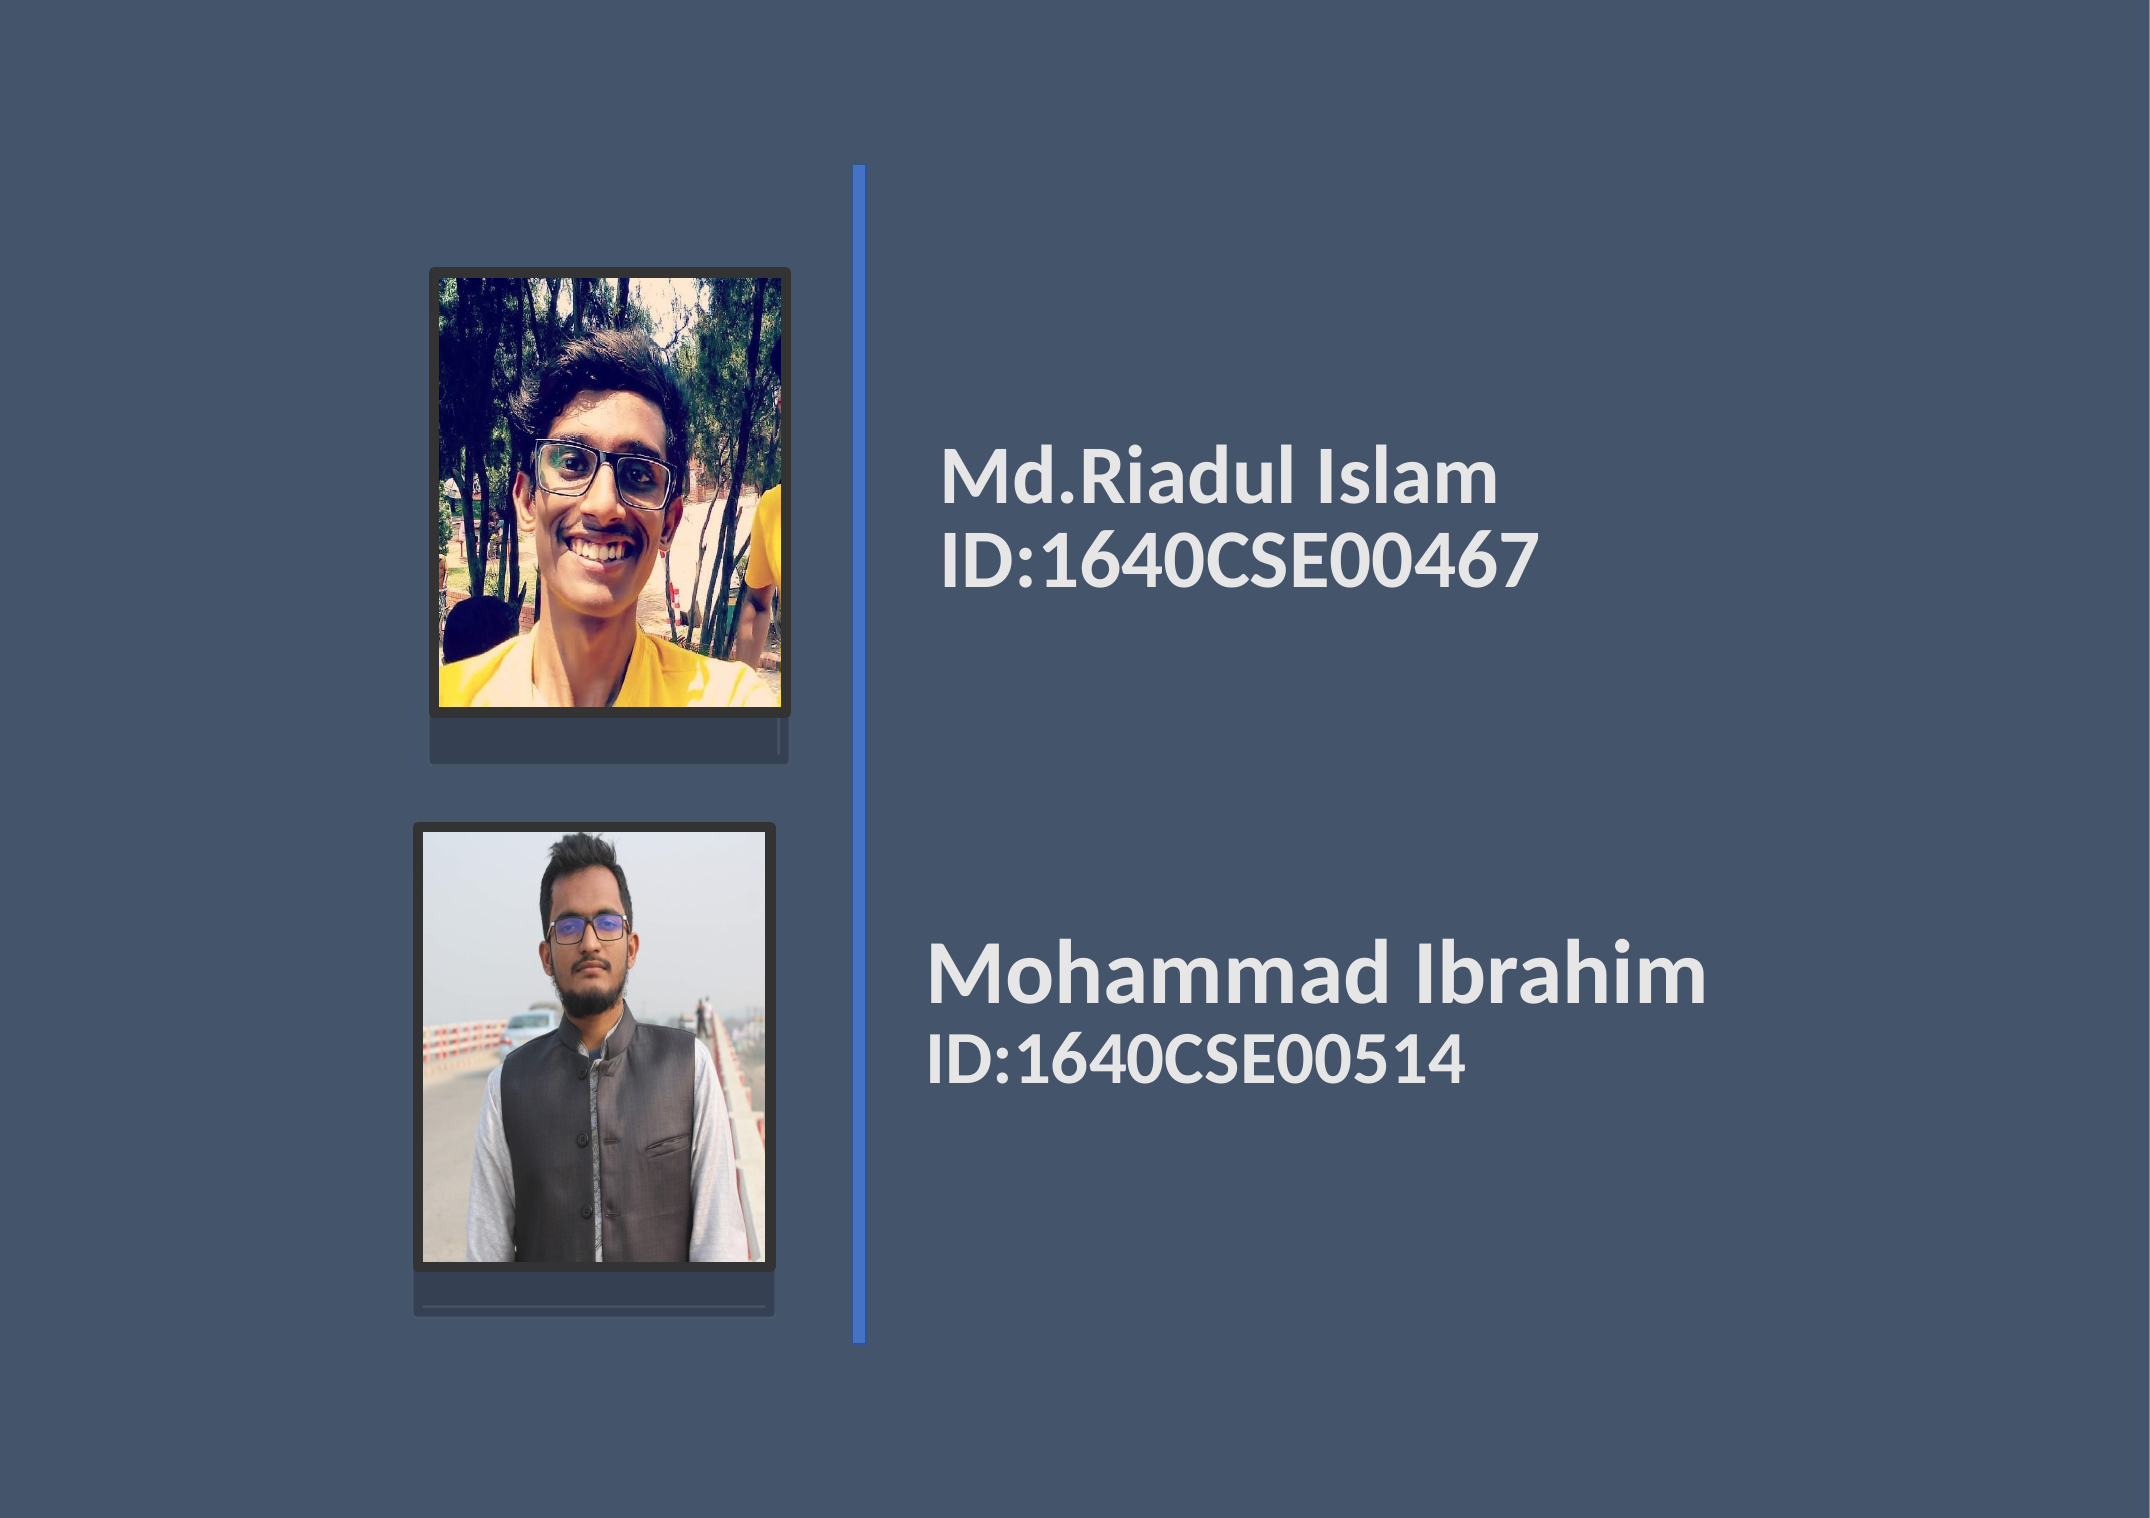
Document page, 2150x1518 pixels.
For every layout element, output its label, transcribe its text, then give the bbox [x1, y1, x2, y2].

picture [439, 277, 782, 708]
text_box [851, 164, 867, 1344]
title Md.Riadul Islam ID:1640CSE00467 [924, 338, 1985, 702]
picture [423, 832, 766, 1262]
title Mohammad Ibrahim ID:1640CSE00514 [910, 831, 2011, 1196]
